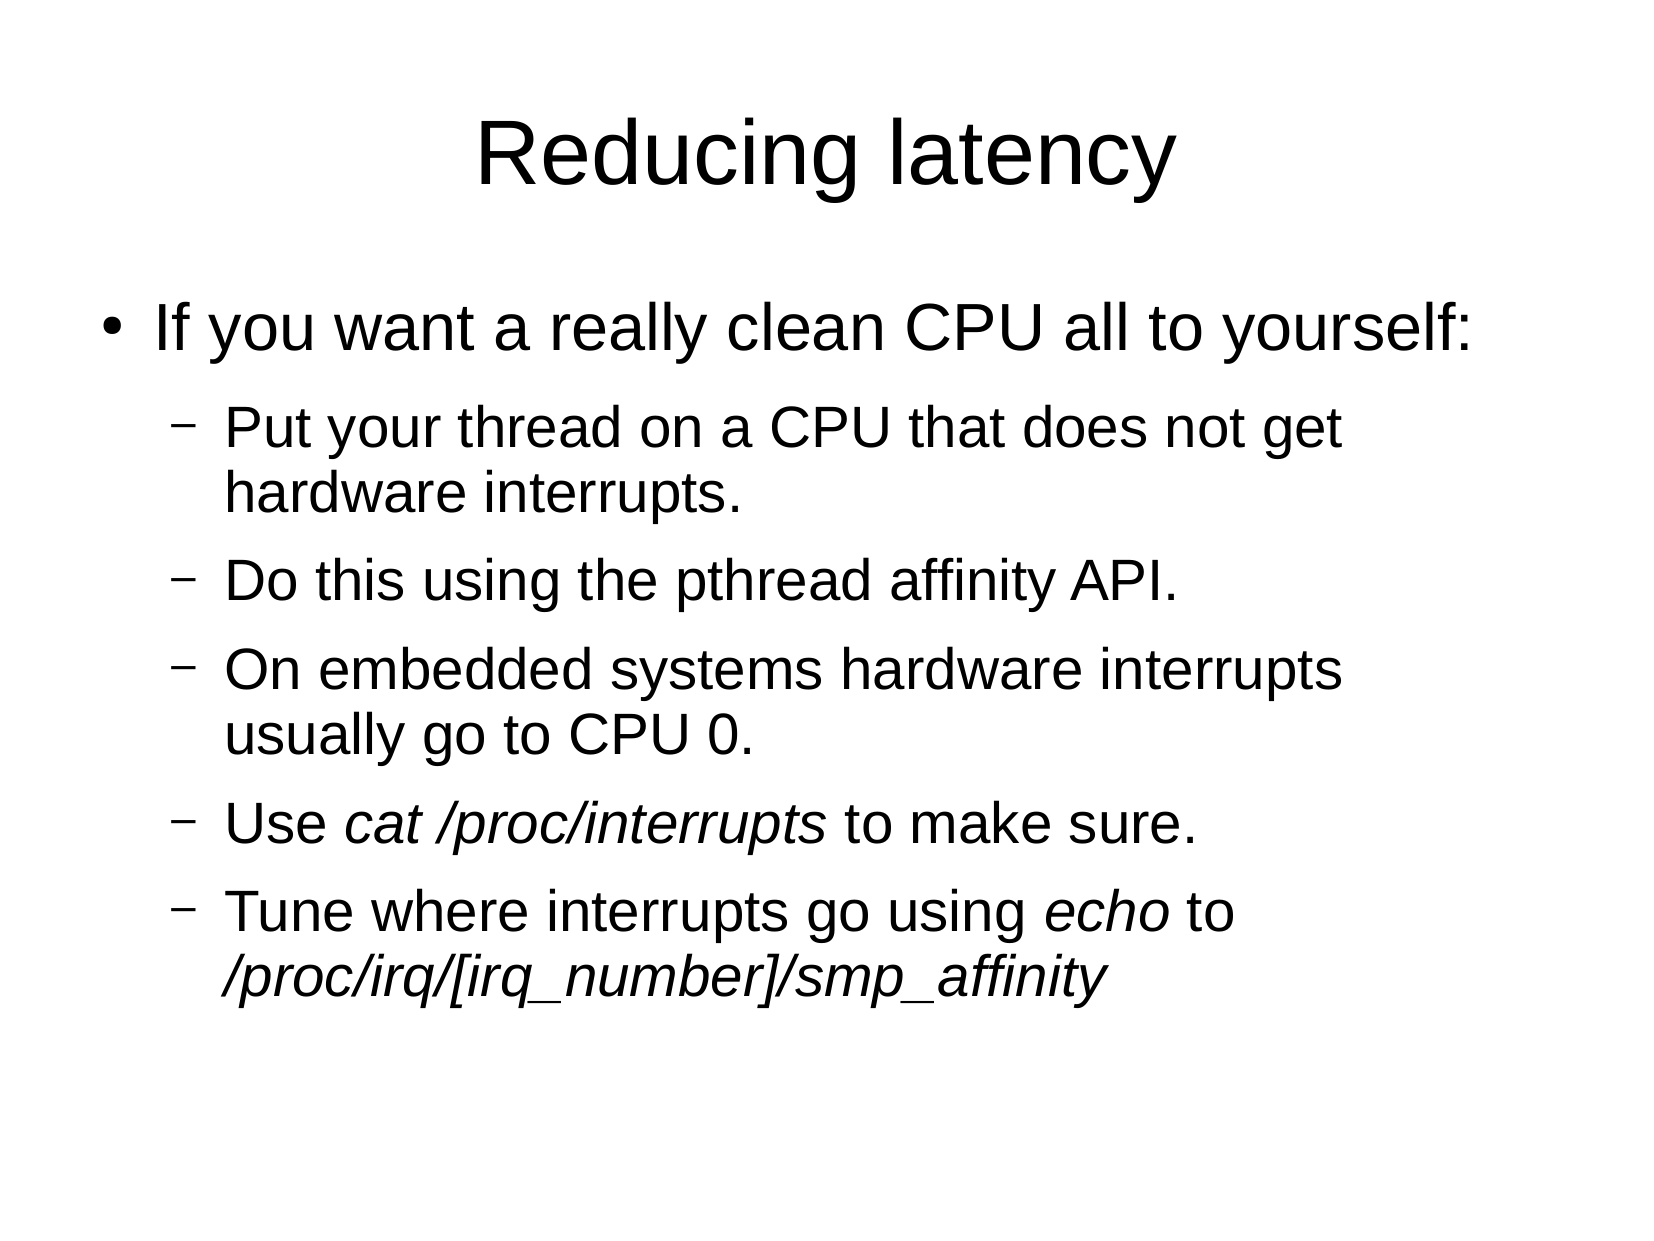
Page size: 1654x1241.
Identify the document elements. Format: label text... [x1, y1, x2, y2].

list If you want a really clean CPU all to yourself: Put your thread on a CPU that does not get hardware interrupts. Do this using the pthread affinity API. On embedded systems hardware interrupts usually go to CPU 0. Use cat /proc/interrupts to make sure. Tune where interrupts go using echo to /proc/irq/[irq_number]/smp_affinity [82, 290, 1538, 1010]
title Reducing latency [82, 49, 1571, 257]
